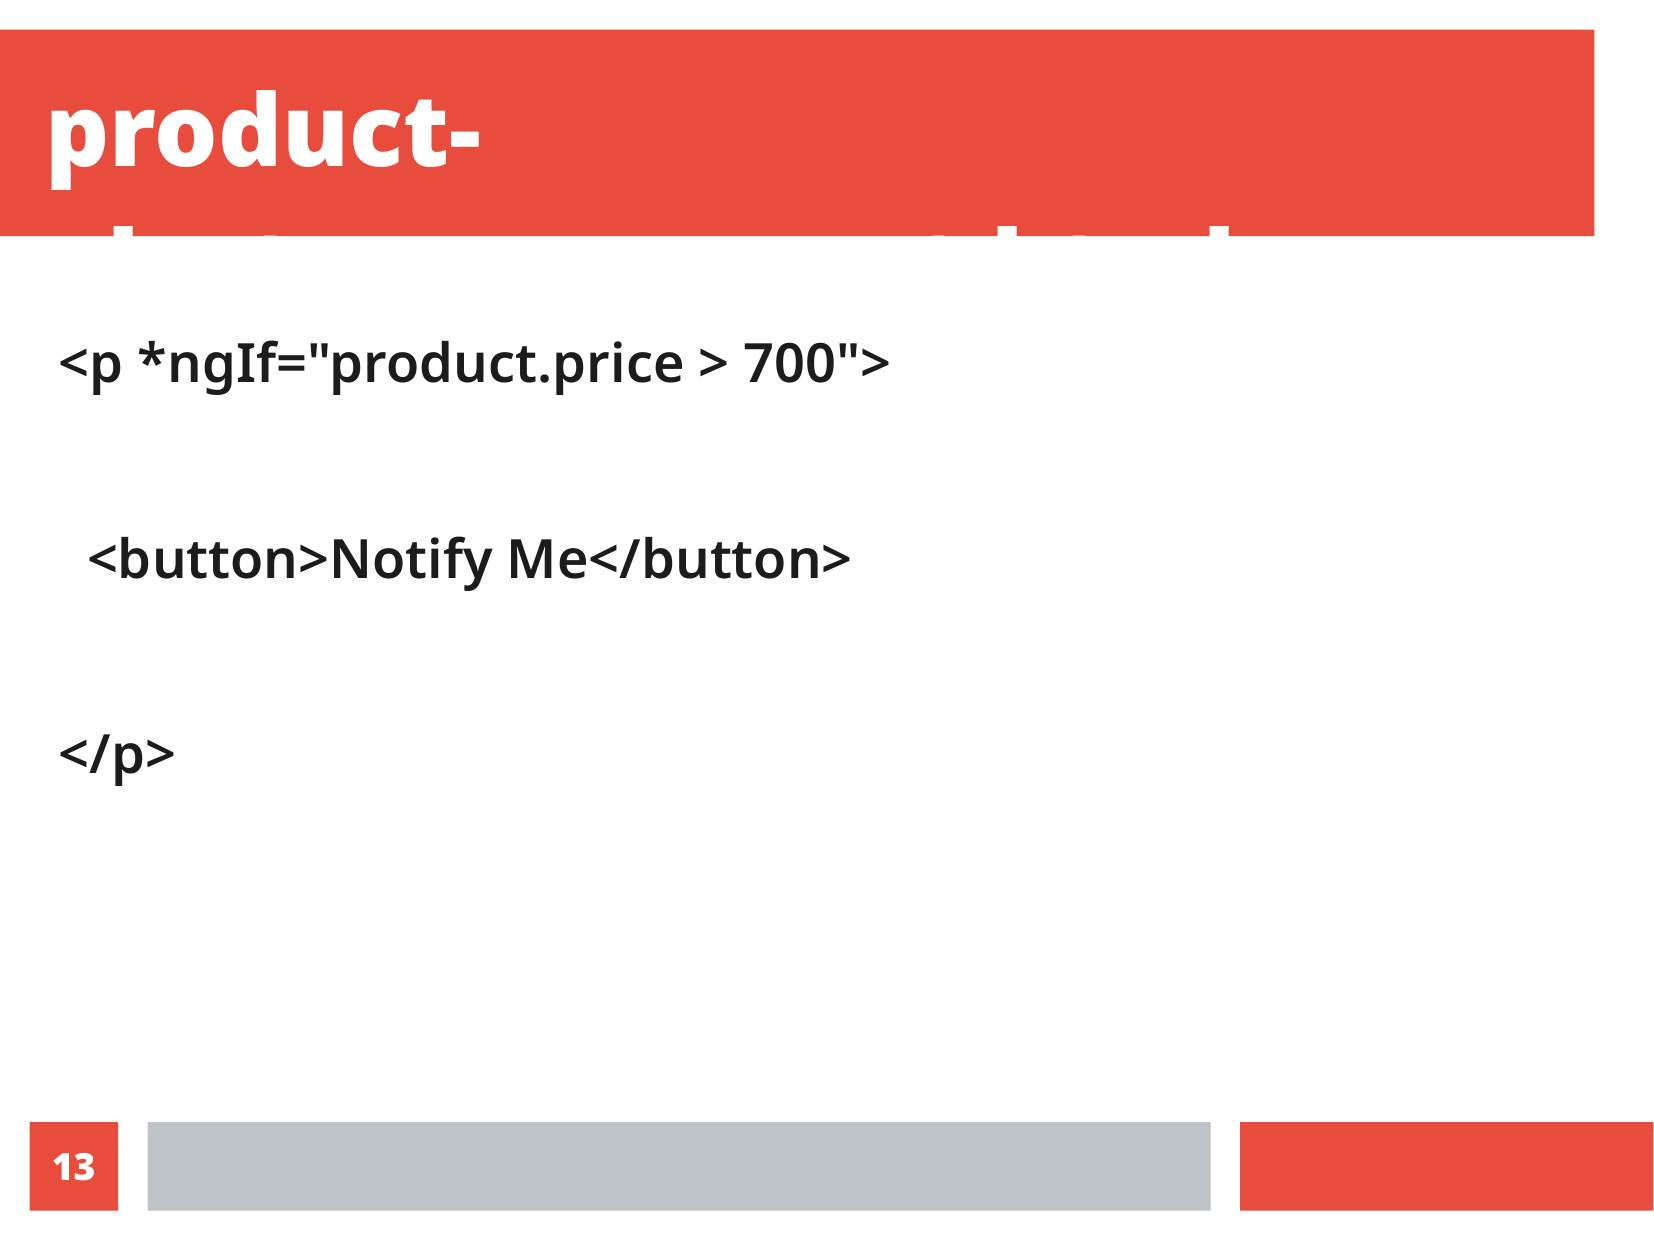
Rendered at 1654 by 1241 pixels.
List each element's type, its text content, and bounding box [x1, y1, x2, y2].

list <p *ngIf="product.price > 700"> <button>Notify Me</button> </p> [59, 324, 1565, 1093]
title product-alerts.component.html [45, 59, 1581, 207]
